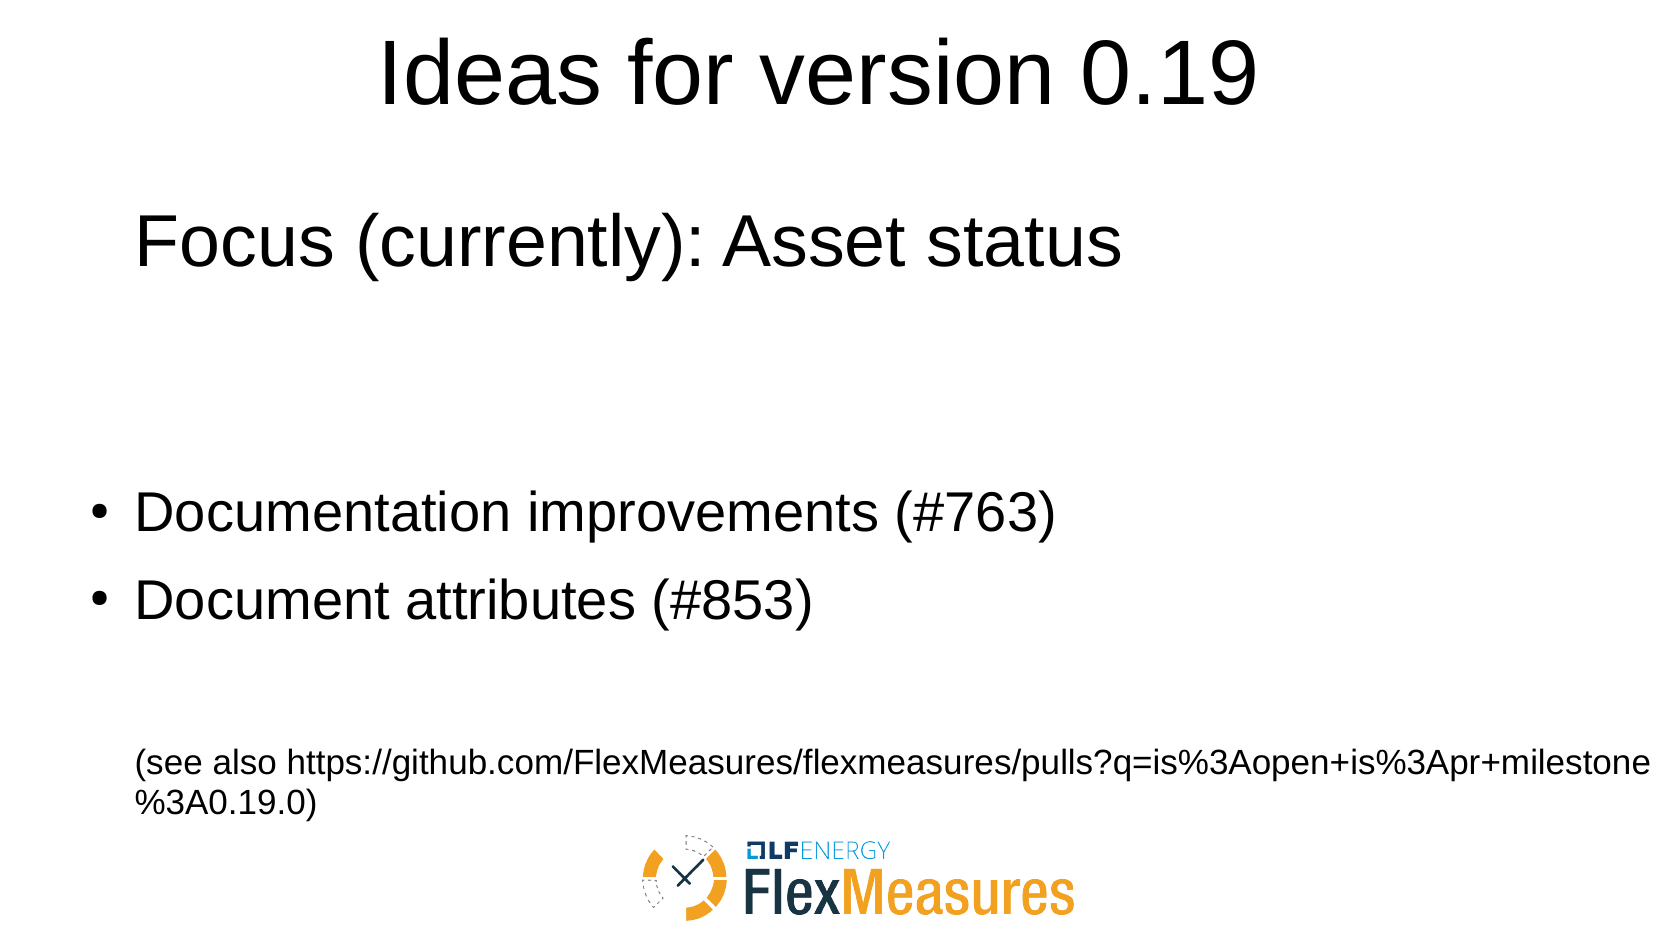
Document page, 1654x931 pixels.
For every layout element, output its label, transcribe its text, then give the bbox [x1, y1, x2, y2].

list Focus (currently): Asset status Documentation improvements (#763) Document attributes (#853) (see also https://github.com/FlexMeasures/flexmeasures/pulls?q=is%3Aopen+is%3Apr+milestone%3A0.19.0) [75, 112, 1654, 826]
picture [642, 835, 1074, 921]
title Ideas for version 0.19 [75, 0, 1564, 112]
